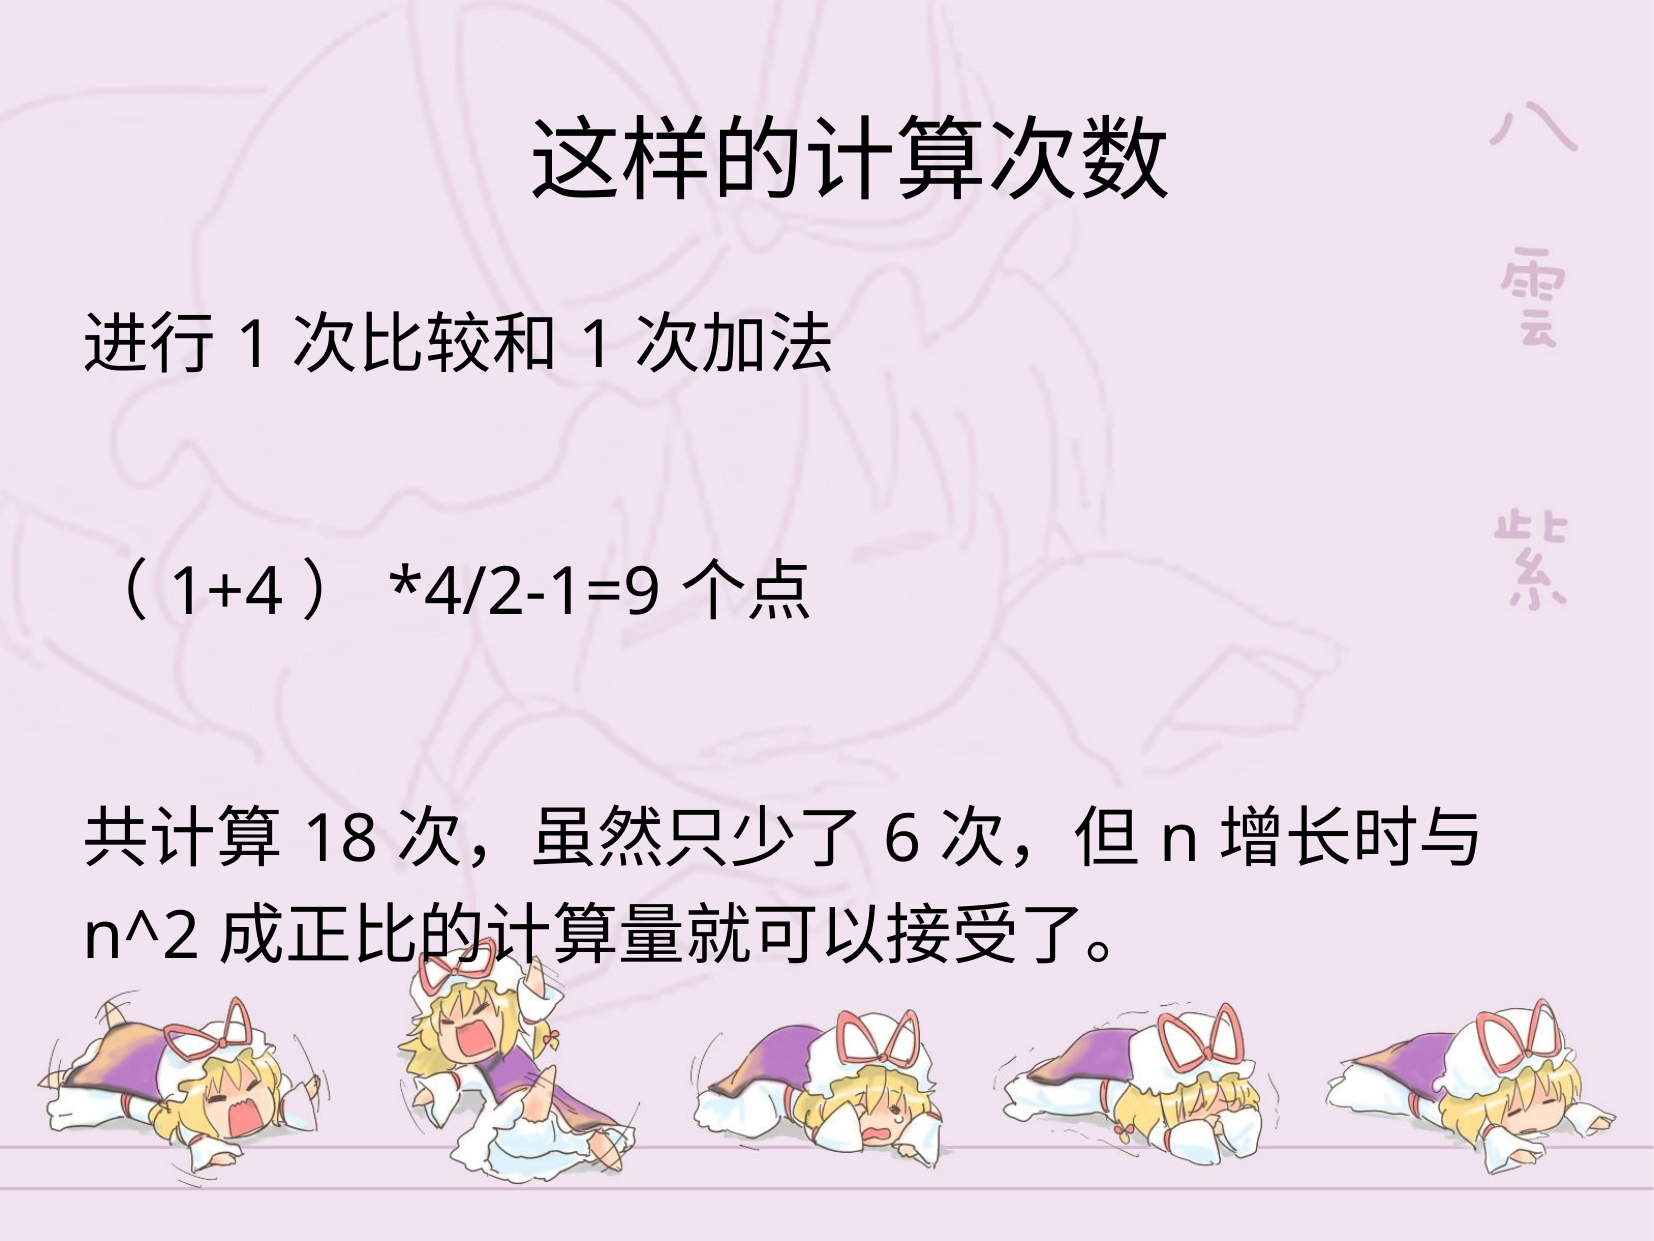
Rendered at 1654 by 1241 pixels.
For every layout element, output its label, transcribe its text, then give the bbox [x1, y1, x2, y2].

title 这样的计算次数 [82, 49, 1571, 257]
picture [0, 0, 1654, 1241]
list 进行1次比较和1次加法 （1+4）*4/2-1=9个点 共计算18次，虽然只少了6次，但n增长时与n^2成正比的计算量就可以接受了。 [82, 290, 1571, 1109]
